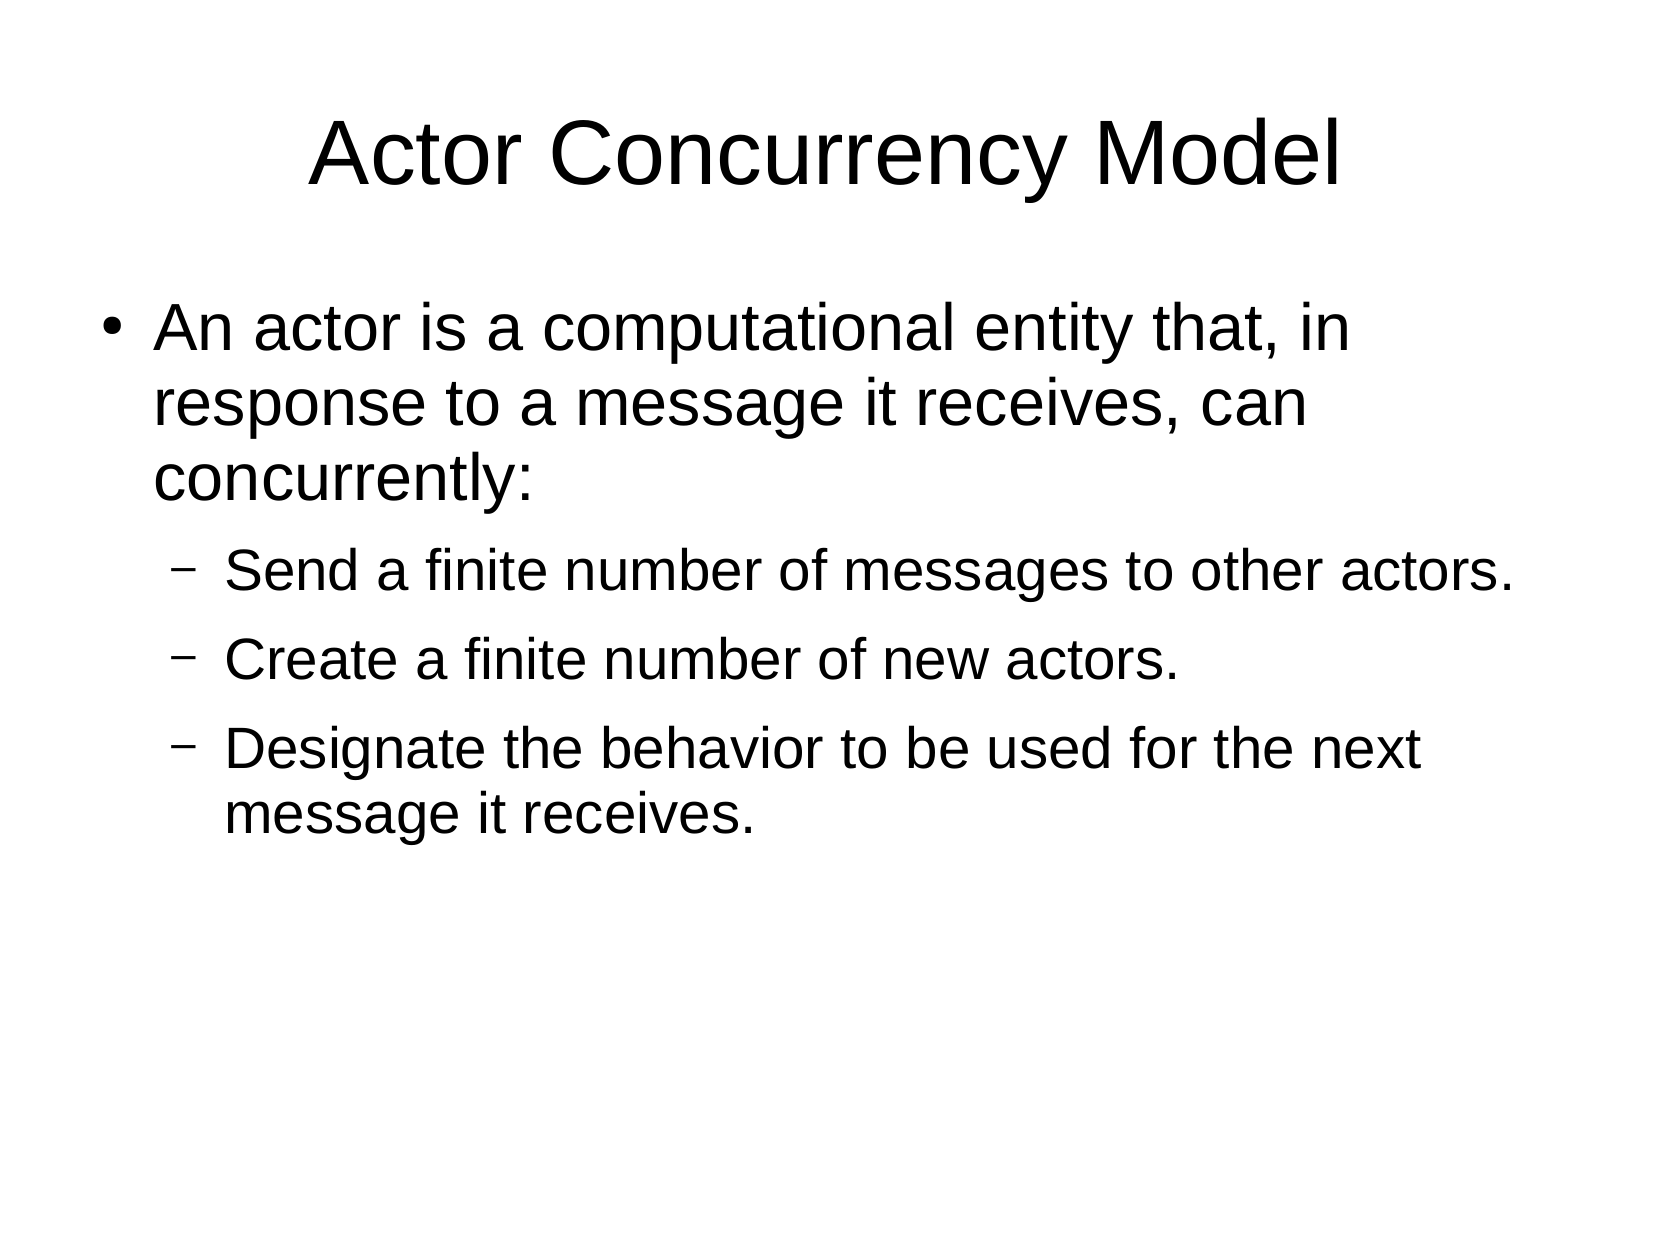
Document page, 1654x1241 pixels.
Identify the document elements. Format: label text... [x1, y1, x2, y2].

list An actor is a computational entity that, in response to a message it receives, can concurrently: Send a finite number of messages to other actors. Create a finite number of new actors. Designate the behavior to be used for the next message it receives. [82, 290, 1571, 1010]
title Actor Concurrency Model [82, 49, 1571, 257]
